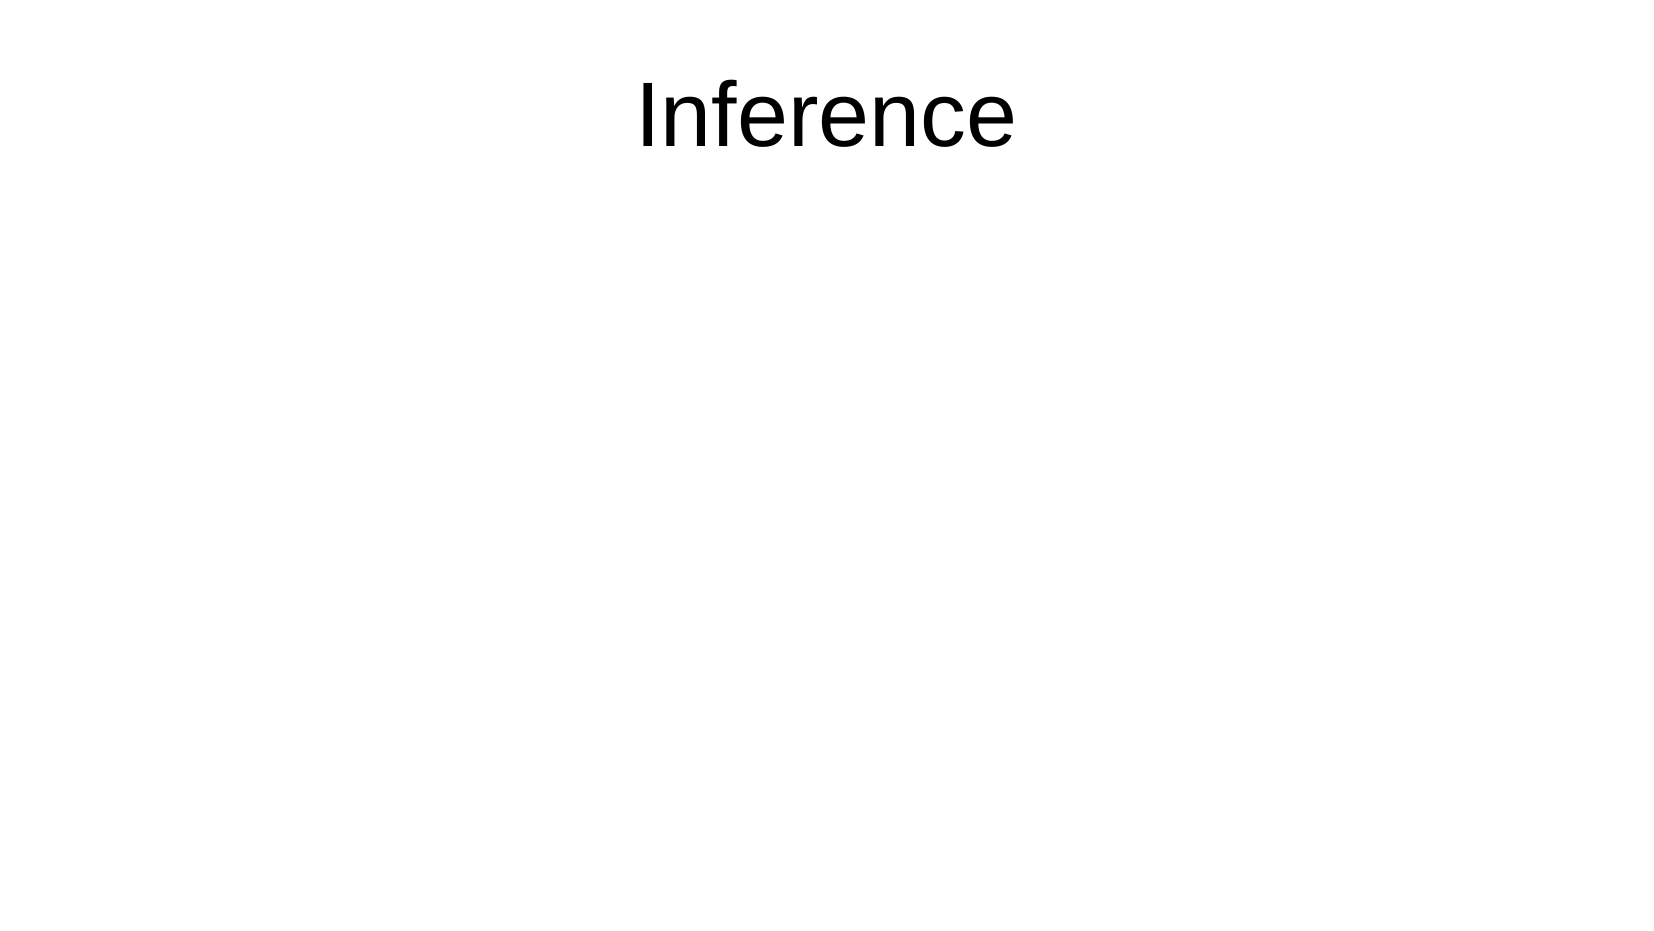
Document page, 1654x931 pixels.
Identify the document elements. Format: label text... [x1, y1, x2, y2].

title Inference [82, 37, 1571, 193]
